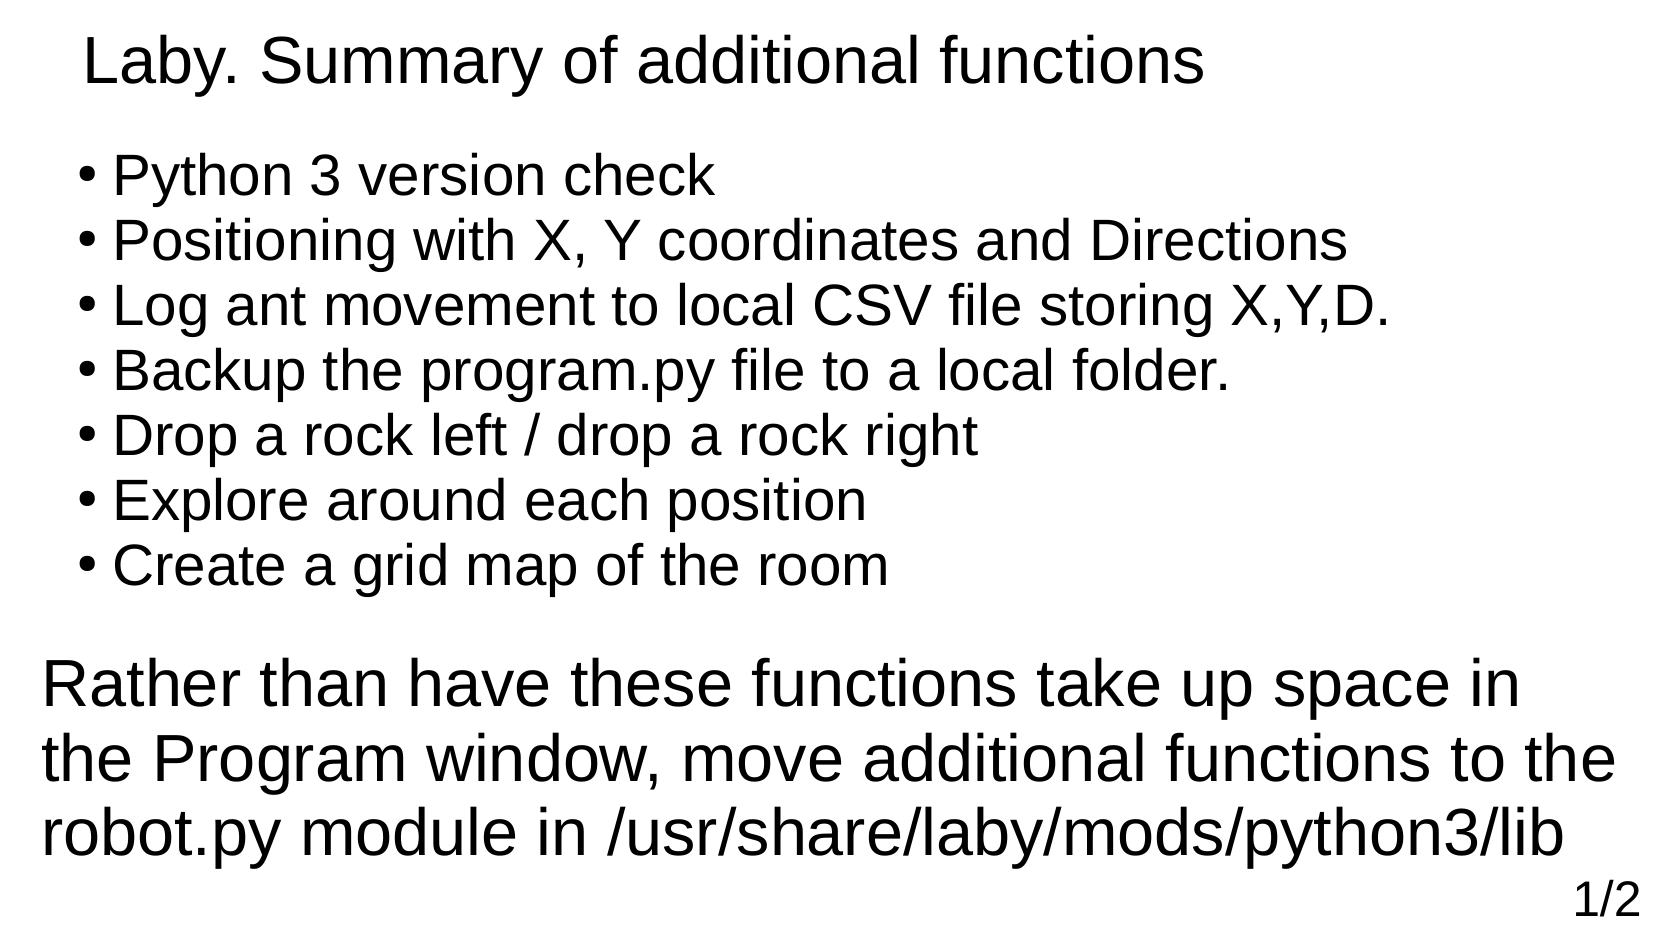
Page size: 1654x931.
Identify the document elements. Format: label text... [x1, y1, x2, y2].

title Rather than have these functions take up space in the Program window, move additional functions to the robot.py module in /usr/share/laby/mods/python3/lib [41, 608, 1625, 908]
title Laby. Summary of additional functions [82, 22, 1571, 98]
subtitle [82, 129, 1630, 871]
title 1/2 [1523, 871, 1642, 931]
text_box Python 3 version check Positioning with X, Y coordinates and Directions Log ant movement to local CSV file storing X,Y,D. Backup the program.py file to a local folder. Drop a rock left / drop a rock right Explore around each position Create a grid map of the room [76, 142, 1565, 598]
